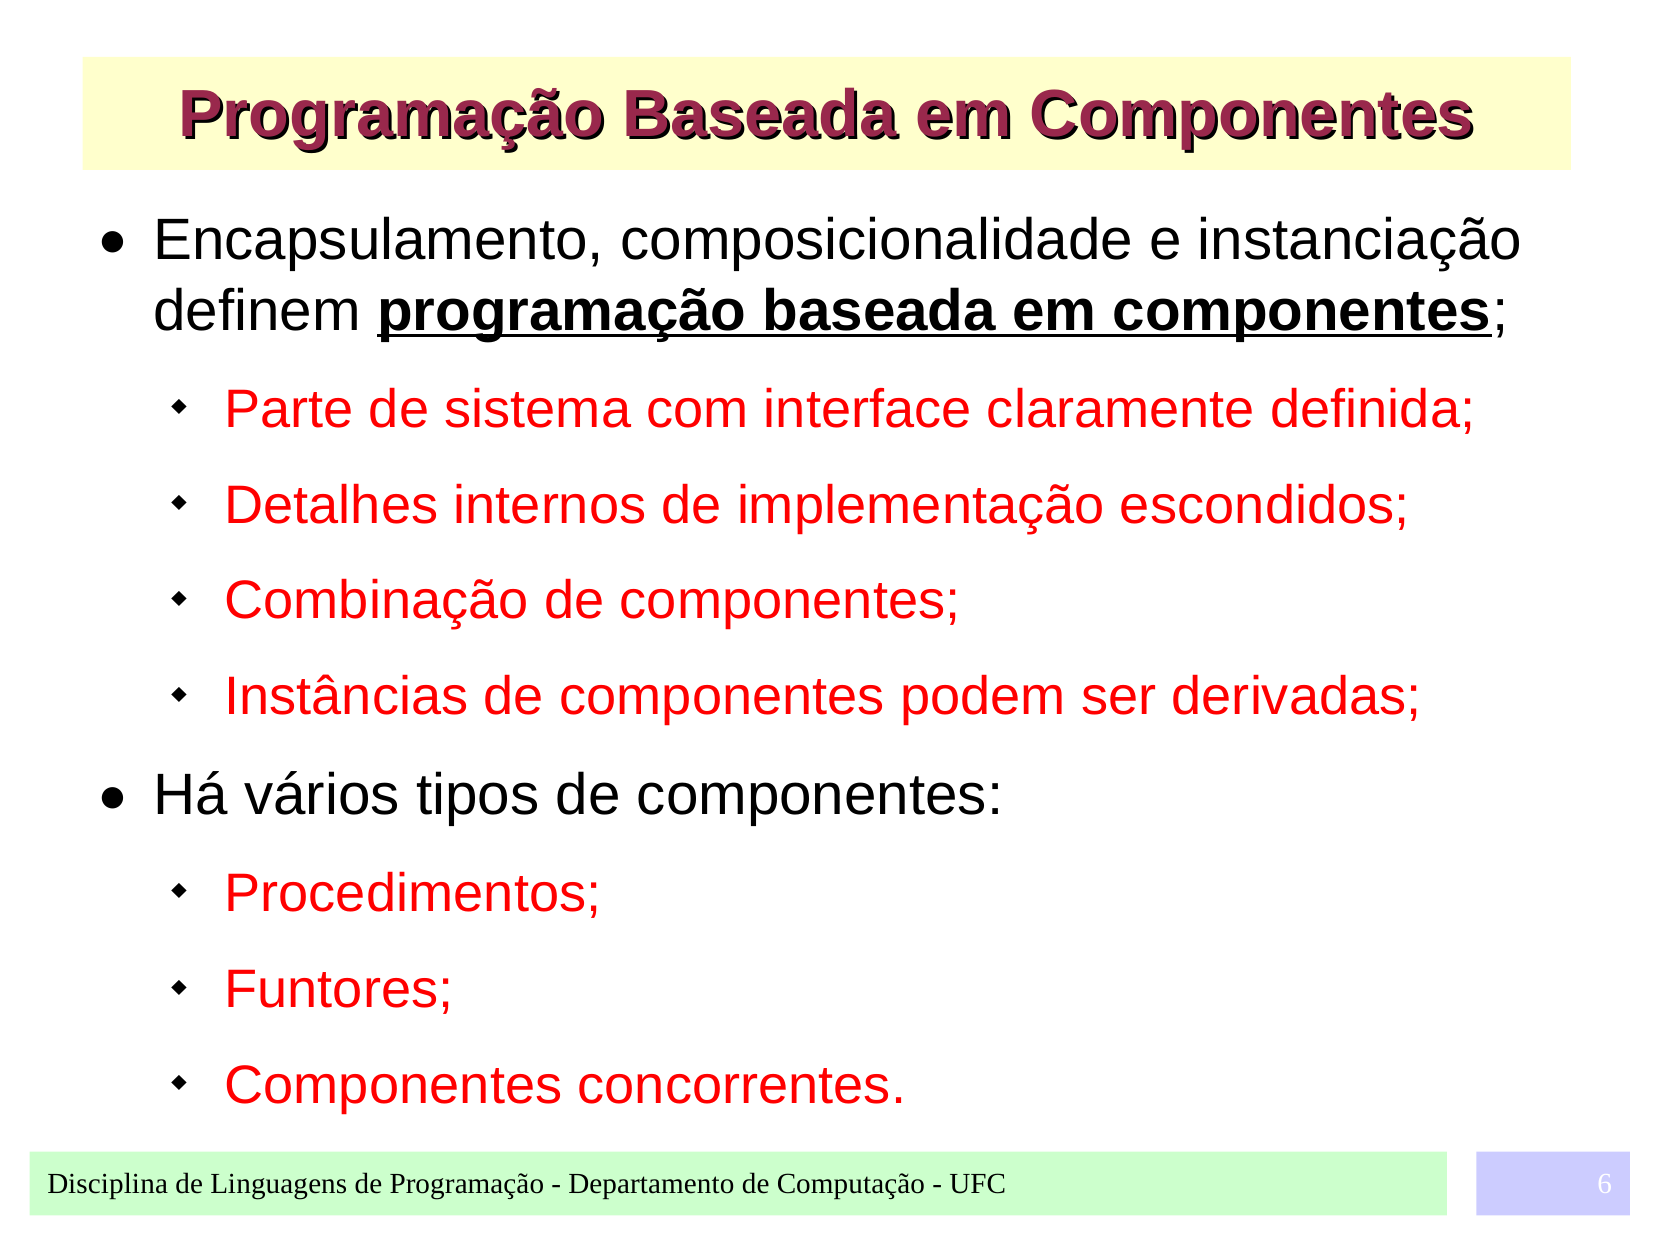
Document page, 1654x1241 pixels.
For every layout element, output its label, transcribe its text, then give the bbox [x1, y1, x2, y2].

list Encapsulamento, composicionalidade e instanciação definem programação baseada em componentes; Parte de sistema com interface claramente definida; Detalhes internos de implementação escondidos; Combinação de componentes; Instâncias de componentes podem ser derivadas; Há vários tipos de componentes: Procedimentos; Funtores; Componentes concorrentes. [82, 206, 1571, 1137]
title Programação Baseada em Componentes [82, 56, 1571, 170]
